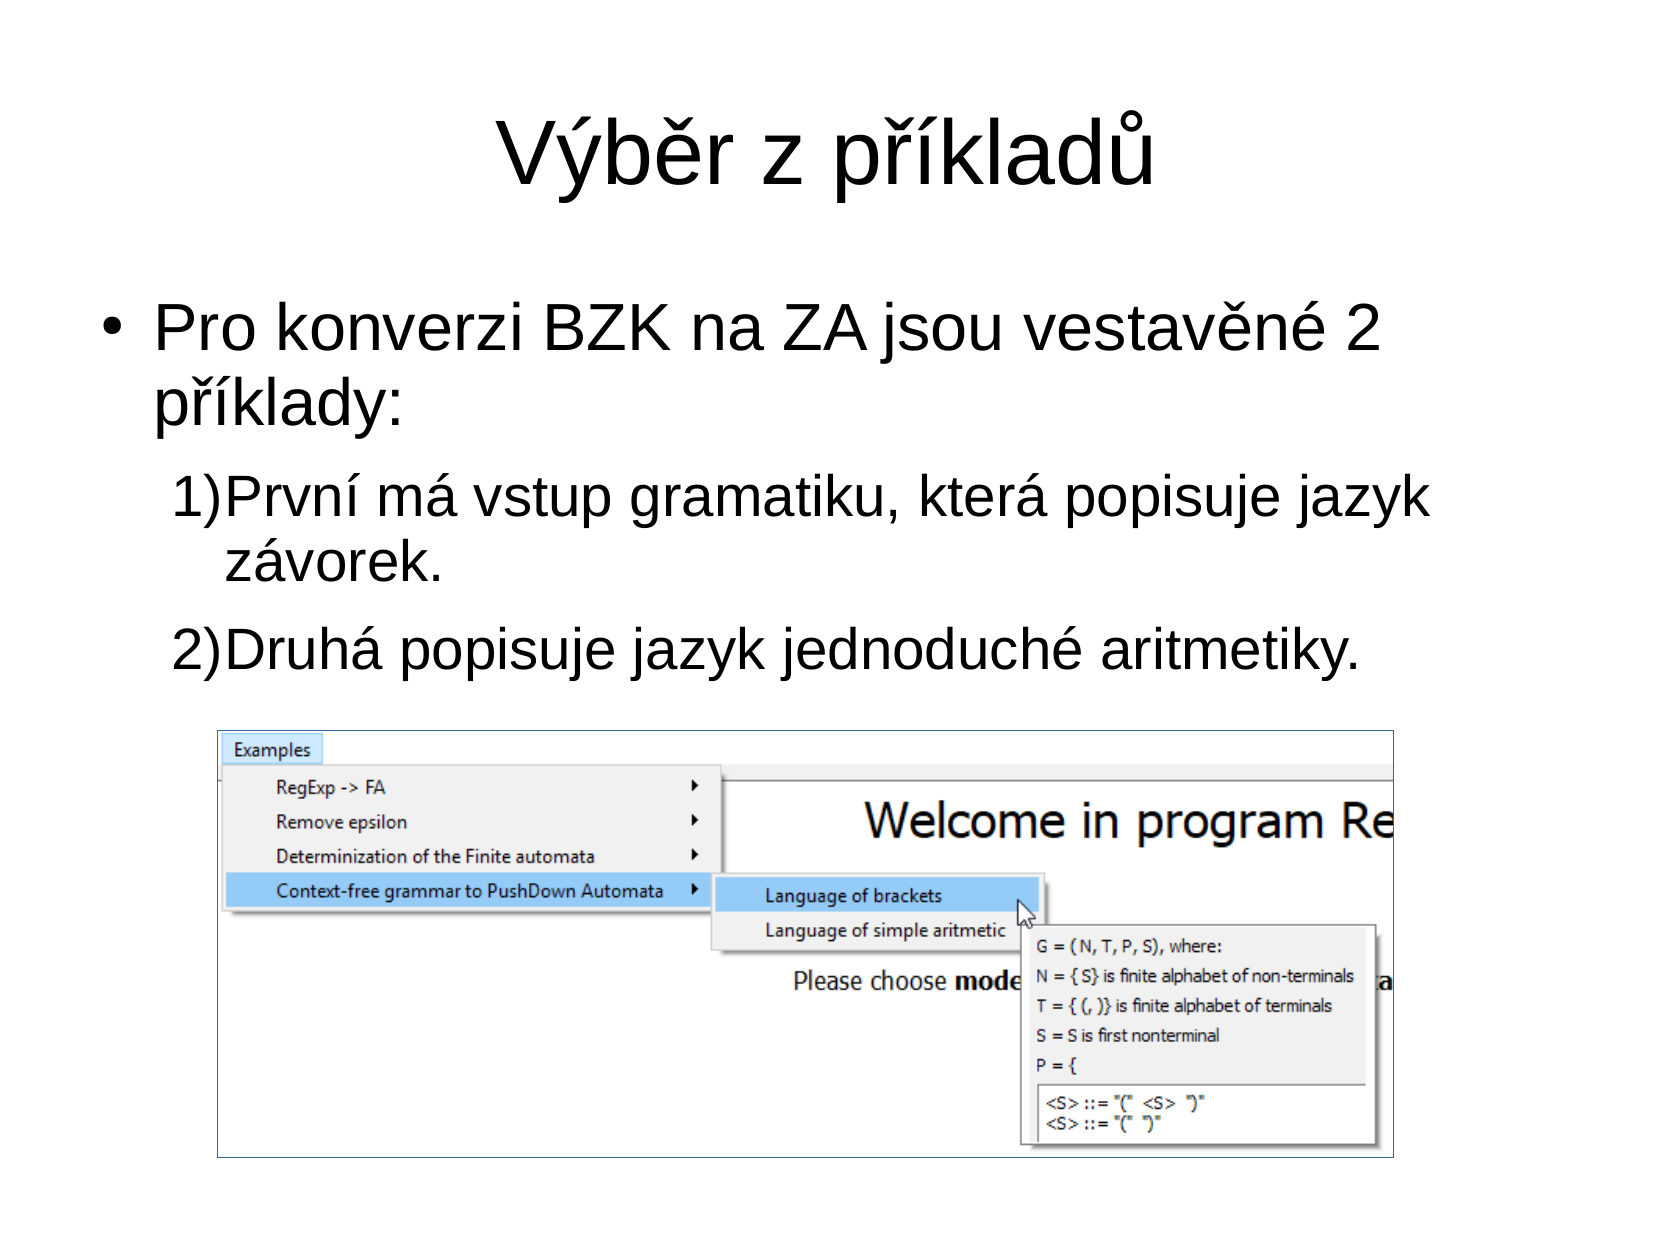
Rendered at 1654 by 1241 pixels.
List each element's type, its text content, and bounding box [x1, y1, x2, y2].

list Pro konverzi BZK na ZA jsou vestavěné 2 příklady: První má vstup gramatiku, která popisuje jazyk závorek. Druhá popisuje jazyk jednoduché aritmetiky. [82, 290, 1571, 1010]
title Výběr z příkladů [82, 49, 1571, 257]
picture [217, 730, 1394, 1158]
